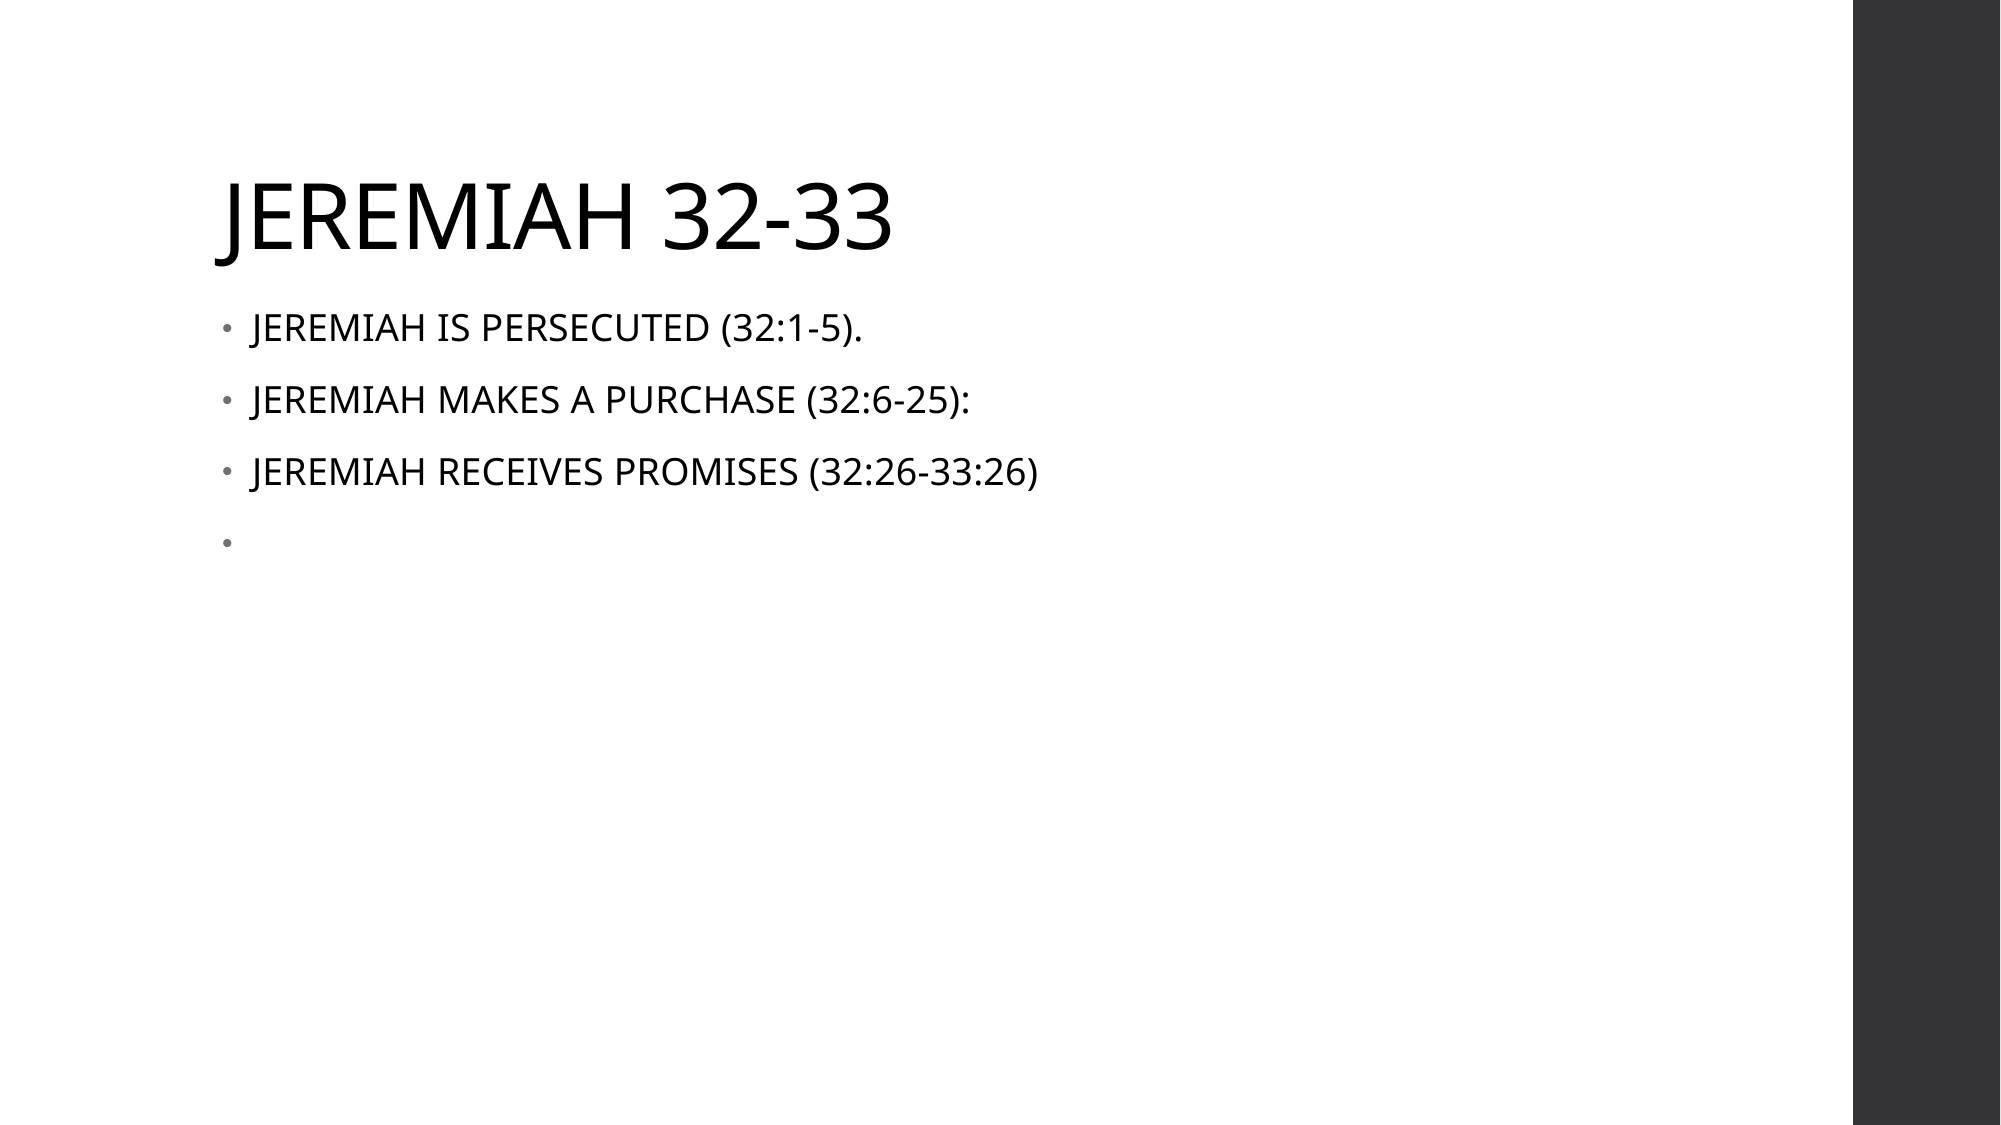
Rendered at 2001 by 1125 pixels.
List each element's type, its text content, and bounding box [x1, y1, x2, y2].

title JEREMIAH 32-33 [206, 60, 1797, 278]
list JEREMIAH IS PERSECUTED (32:1-5). JEREMIAH MAKES A PURCHASE (32:6-25): JEREMIAH RECEIVES PROMISES (32:26-33:26) [206, 299, 1617, 1014]
